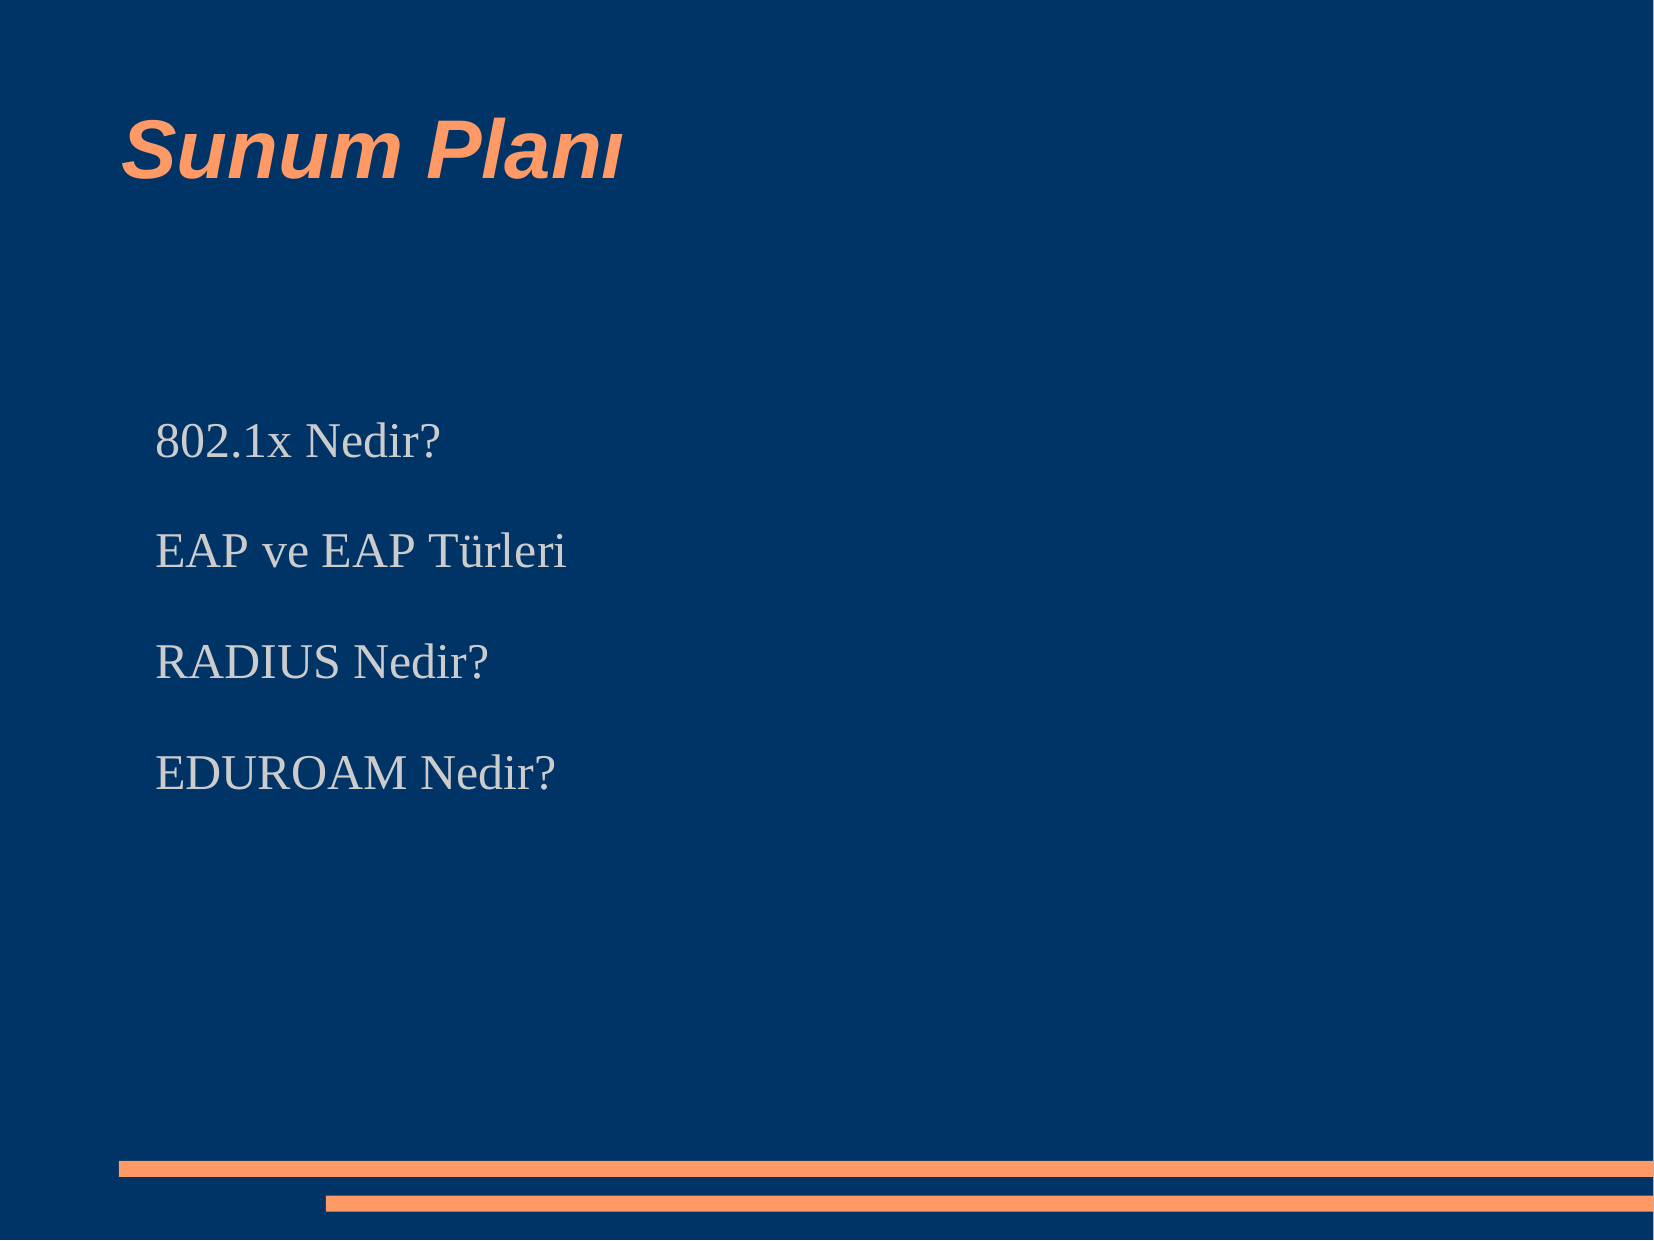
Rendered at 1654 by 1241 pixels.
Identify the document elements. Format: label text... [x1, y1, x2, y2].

subtitle 802.1x Nedir? EAP ve EAP Türleri RADIUS Nedir? EDUROAM Nedir? [155, 208, 1595, 1004]
title Sunum Planı [121, 53, 1534, 247]
